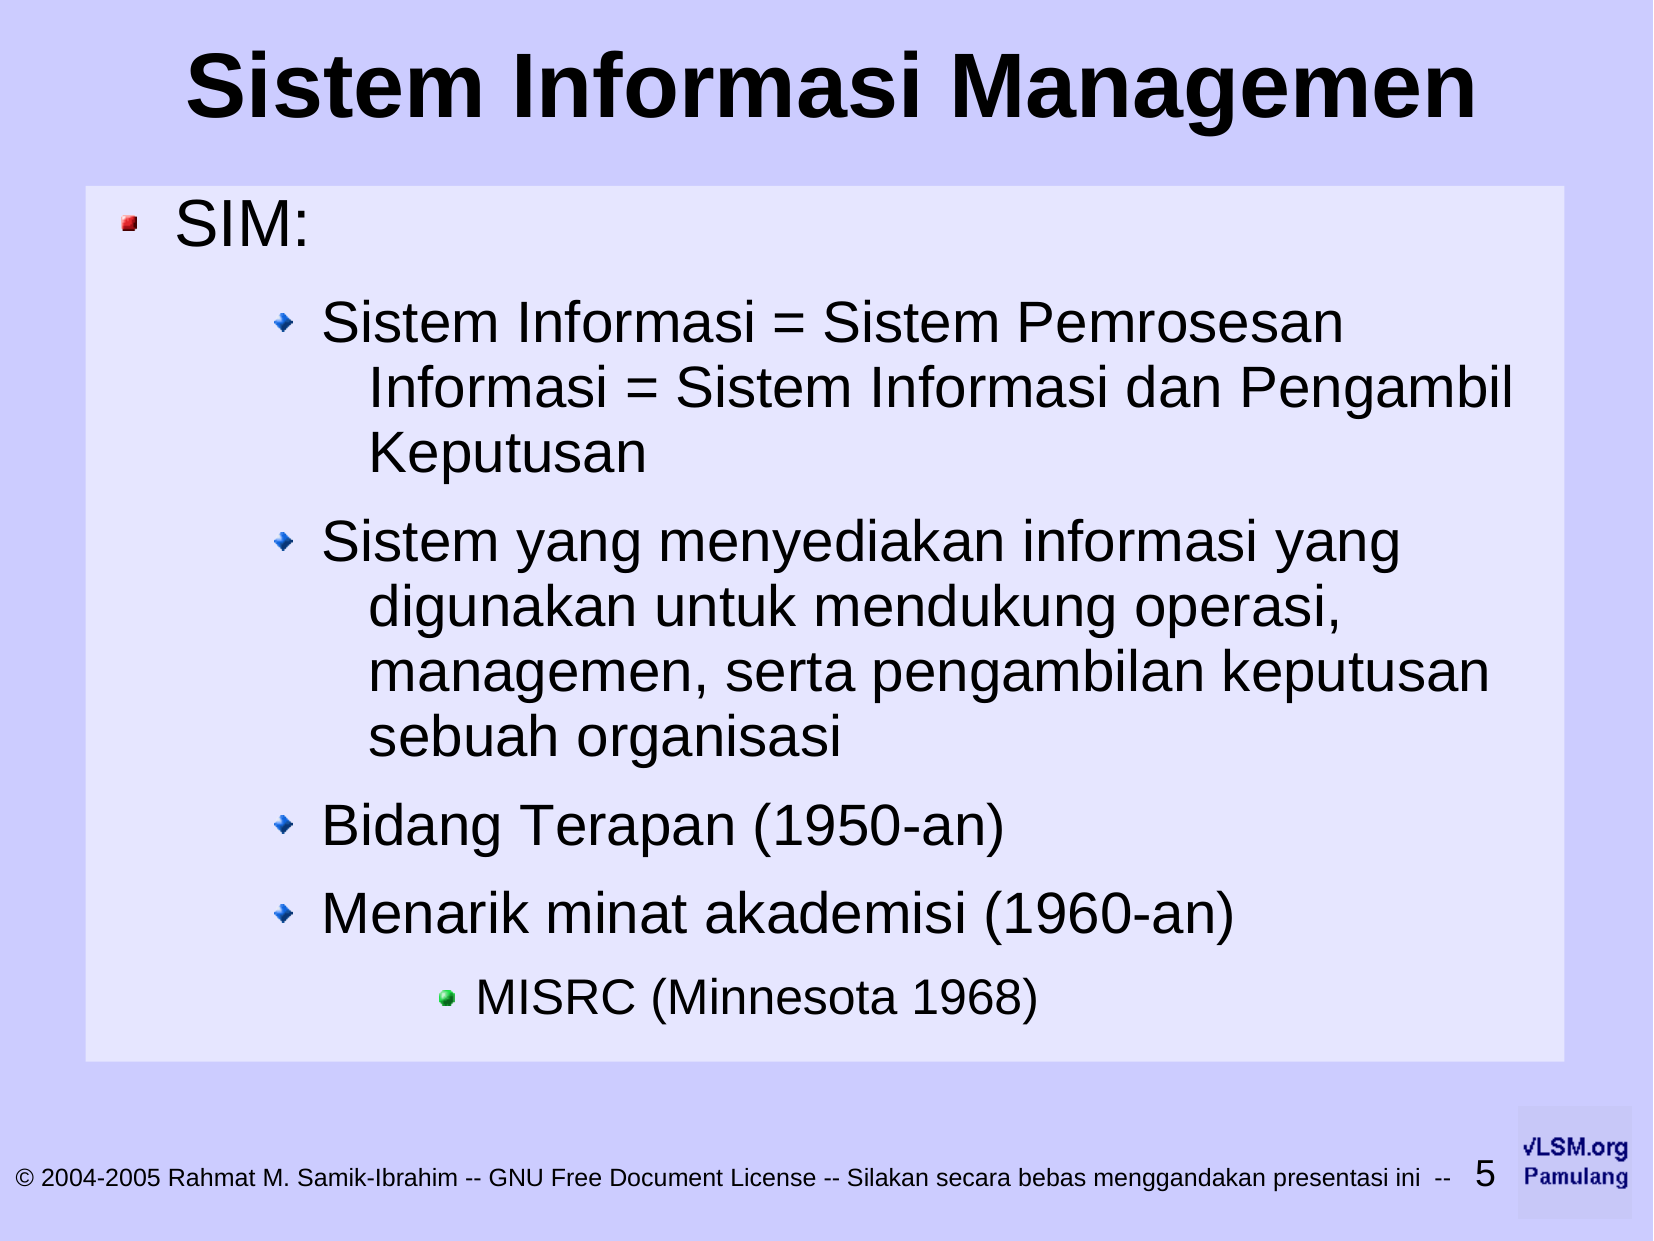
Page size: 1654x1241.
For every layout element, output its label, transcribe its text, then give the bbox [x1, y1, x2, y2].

title Sistem Informasi Managemen [40, 31, 1625, 142]
list SIM: Sistem Informasi = Sistem Pemrosesan Informasi = Sistem Informasi dan Pengambil Keputusan Sistem yang menyediakan informasi yang digunakan untuk mendukung operasi, managemen, serta pengambilan keputusan sebuah organisasi Bidang Terapan (1950-an) Menarik minat akademisi (1960-an) MISRC (Minnesota 1968) [85, 185, 1565, 1062]
picture [1518, 1106, 1632, 1219]
